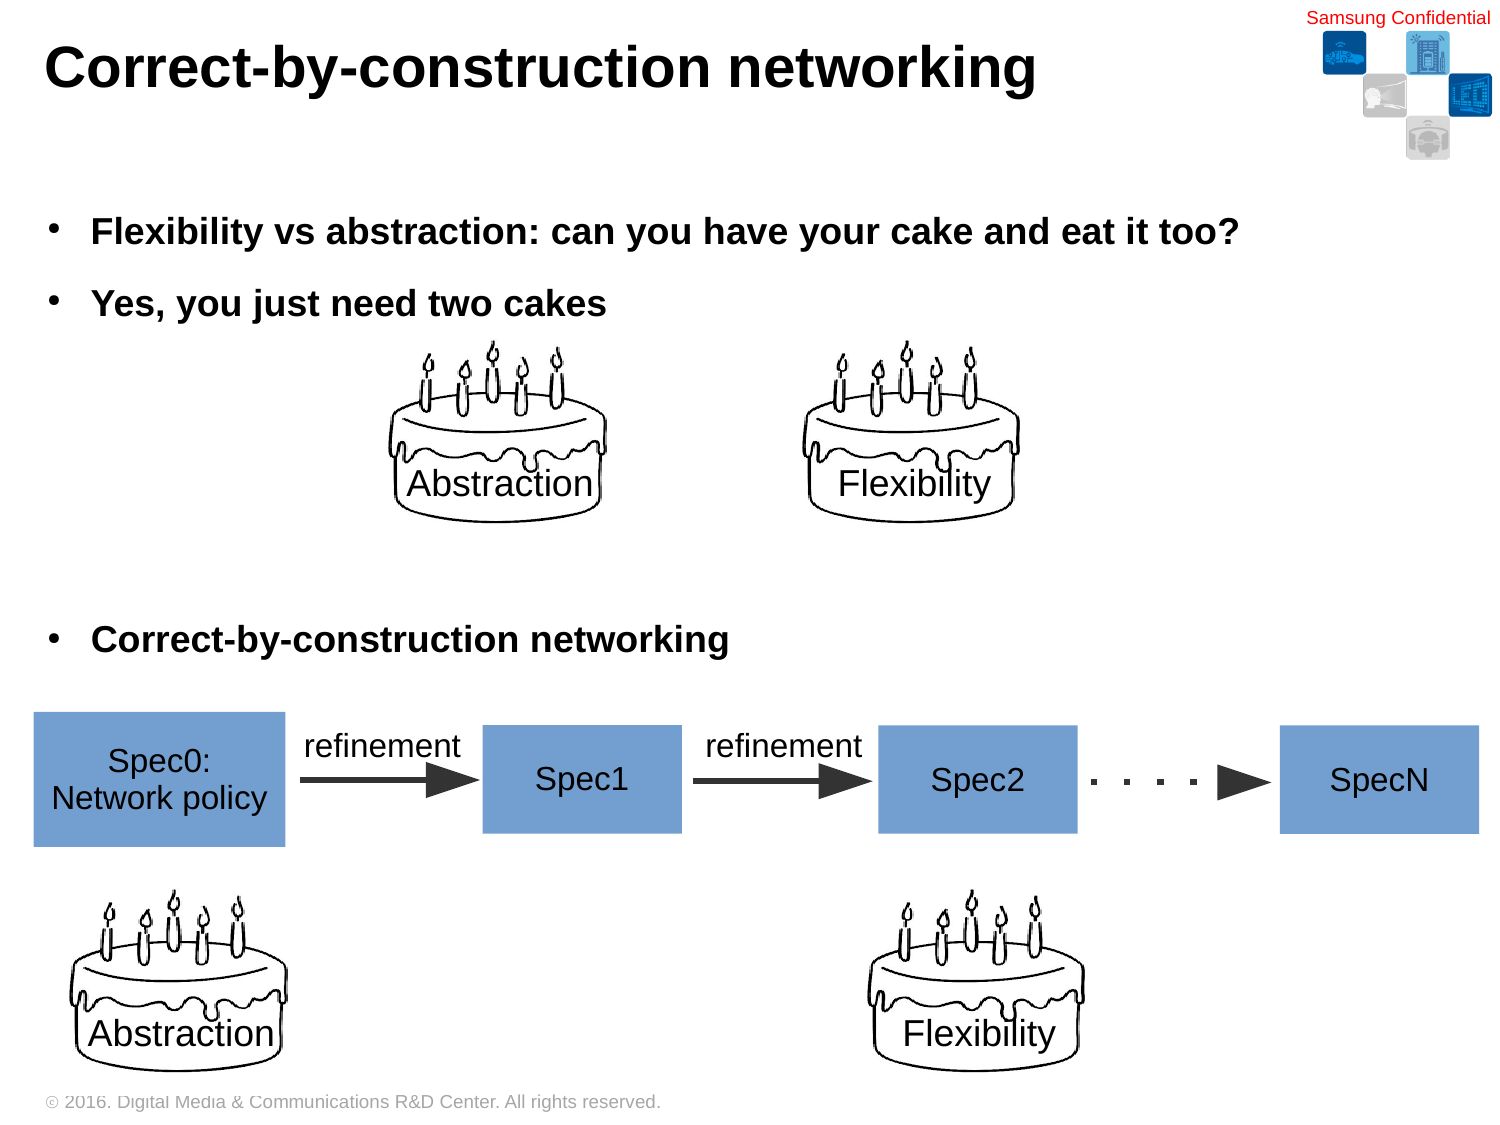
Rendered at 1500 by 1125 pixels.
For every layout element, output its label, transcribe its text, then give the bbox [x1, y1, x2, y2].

text_box Abstraction [391, 455, 609, 513]
picture [828, 876, 1122, 1096]
text_box Flexibility [822, 455, 1007, 513]
text_box Spec0: Network policy [33, 711, 286, 847]
picture [763, 327, 1057, 547]
text_box refinement [270, 720, 496, 773]
text_box Flexibility [887, 1004, 1072, 1062]
title Correct-by-construction networking [29, 20, 1380, 108]
list Correct-by-construction networking [47, 593, 1447, 691]
text_box SpecN [1279, 725, 1480, 834]
text_box Abstraction [72, 1004, 290, 1062]
text_box Spec1 [482, 725, 682, 834]
picture [30, 876, 325, 1096]
text_box Spec2 [878, 725, 1078, 834]
list Flexibility vs abstraction: can you have your cake and eat it too? Yes, you just need two cakes [47, 180, 1446, 547]
text_box refinement [671, 720, 897, 773]
picture [1321, 30, 1493, 160]
picture [349, 327, 644, 547]
